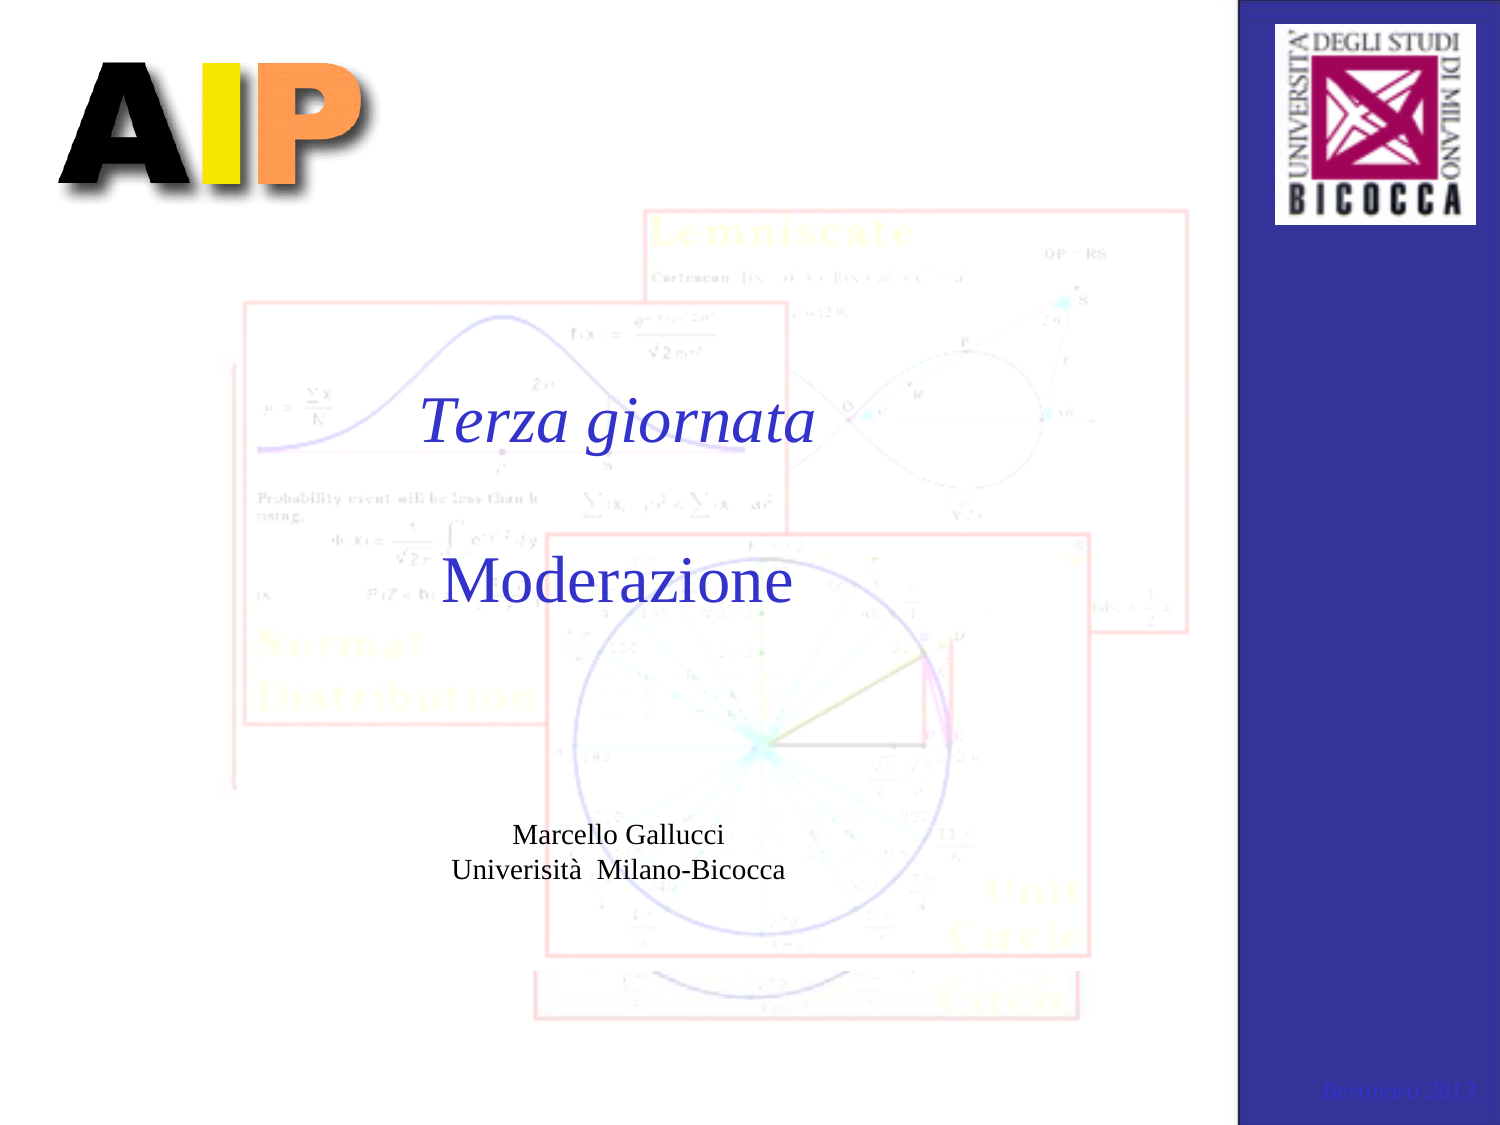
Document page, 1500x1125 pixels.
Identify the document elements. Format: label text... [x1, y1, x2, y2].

title Terza giornata Moderazione [18, 368, 1218, 624]
picture [0, 0, 1500, 1125]
text_box Marcello Gallucci Univerisità Milano-Bicocca [0, 799, 1238, 900]
text_box Bertinoro 2013 [600, 1066, 1491, 1113]
